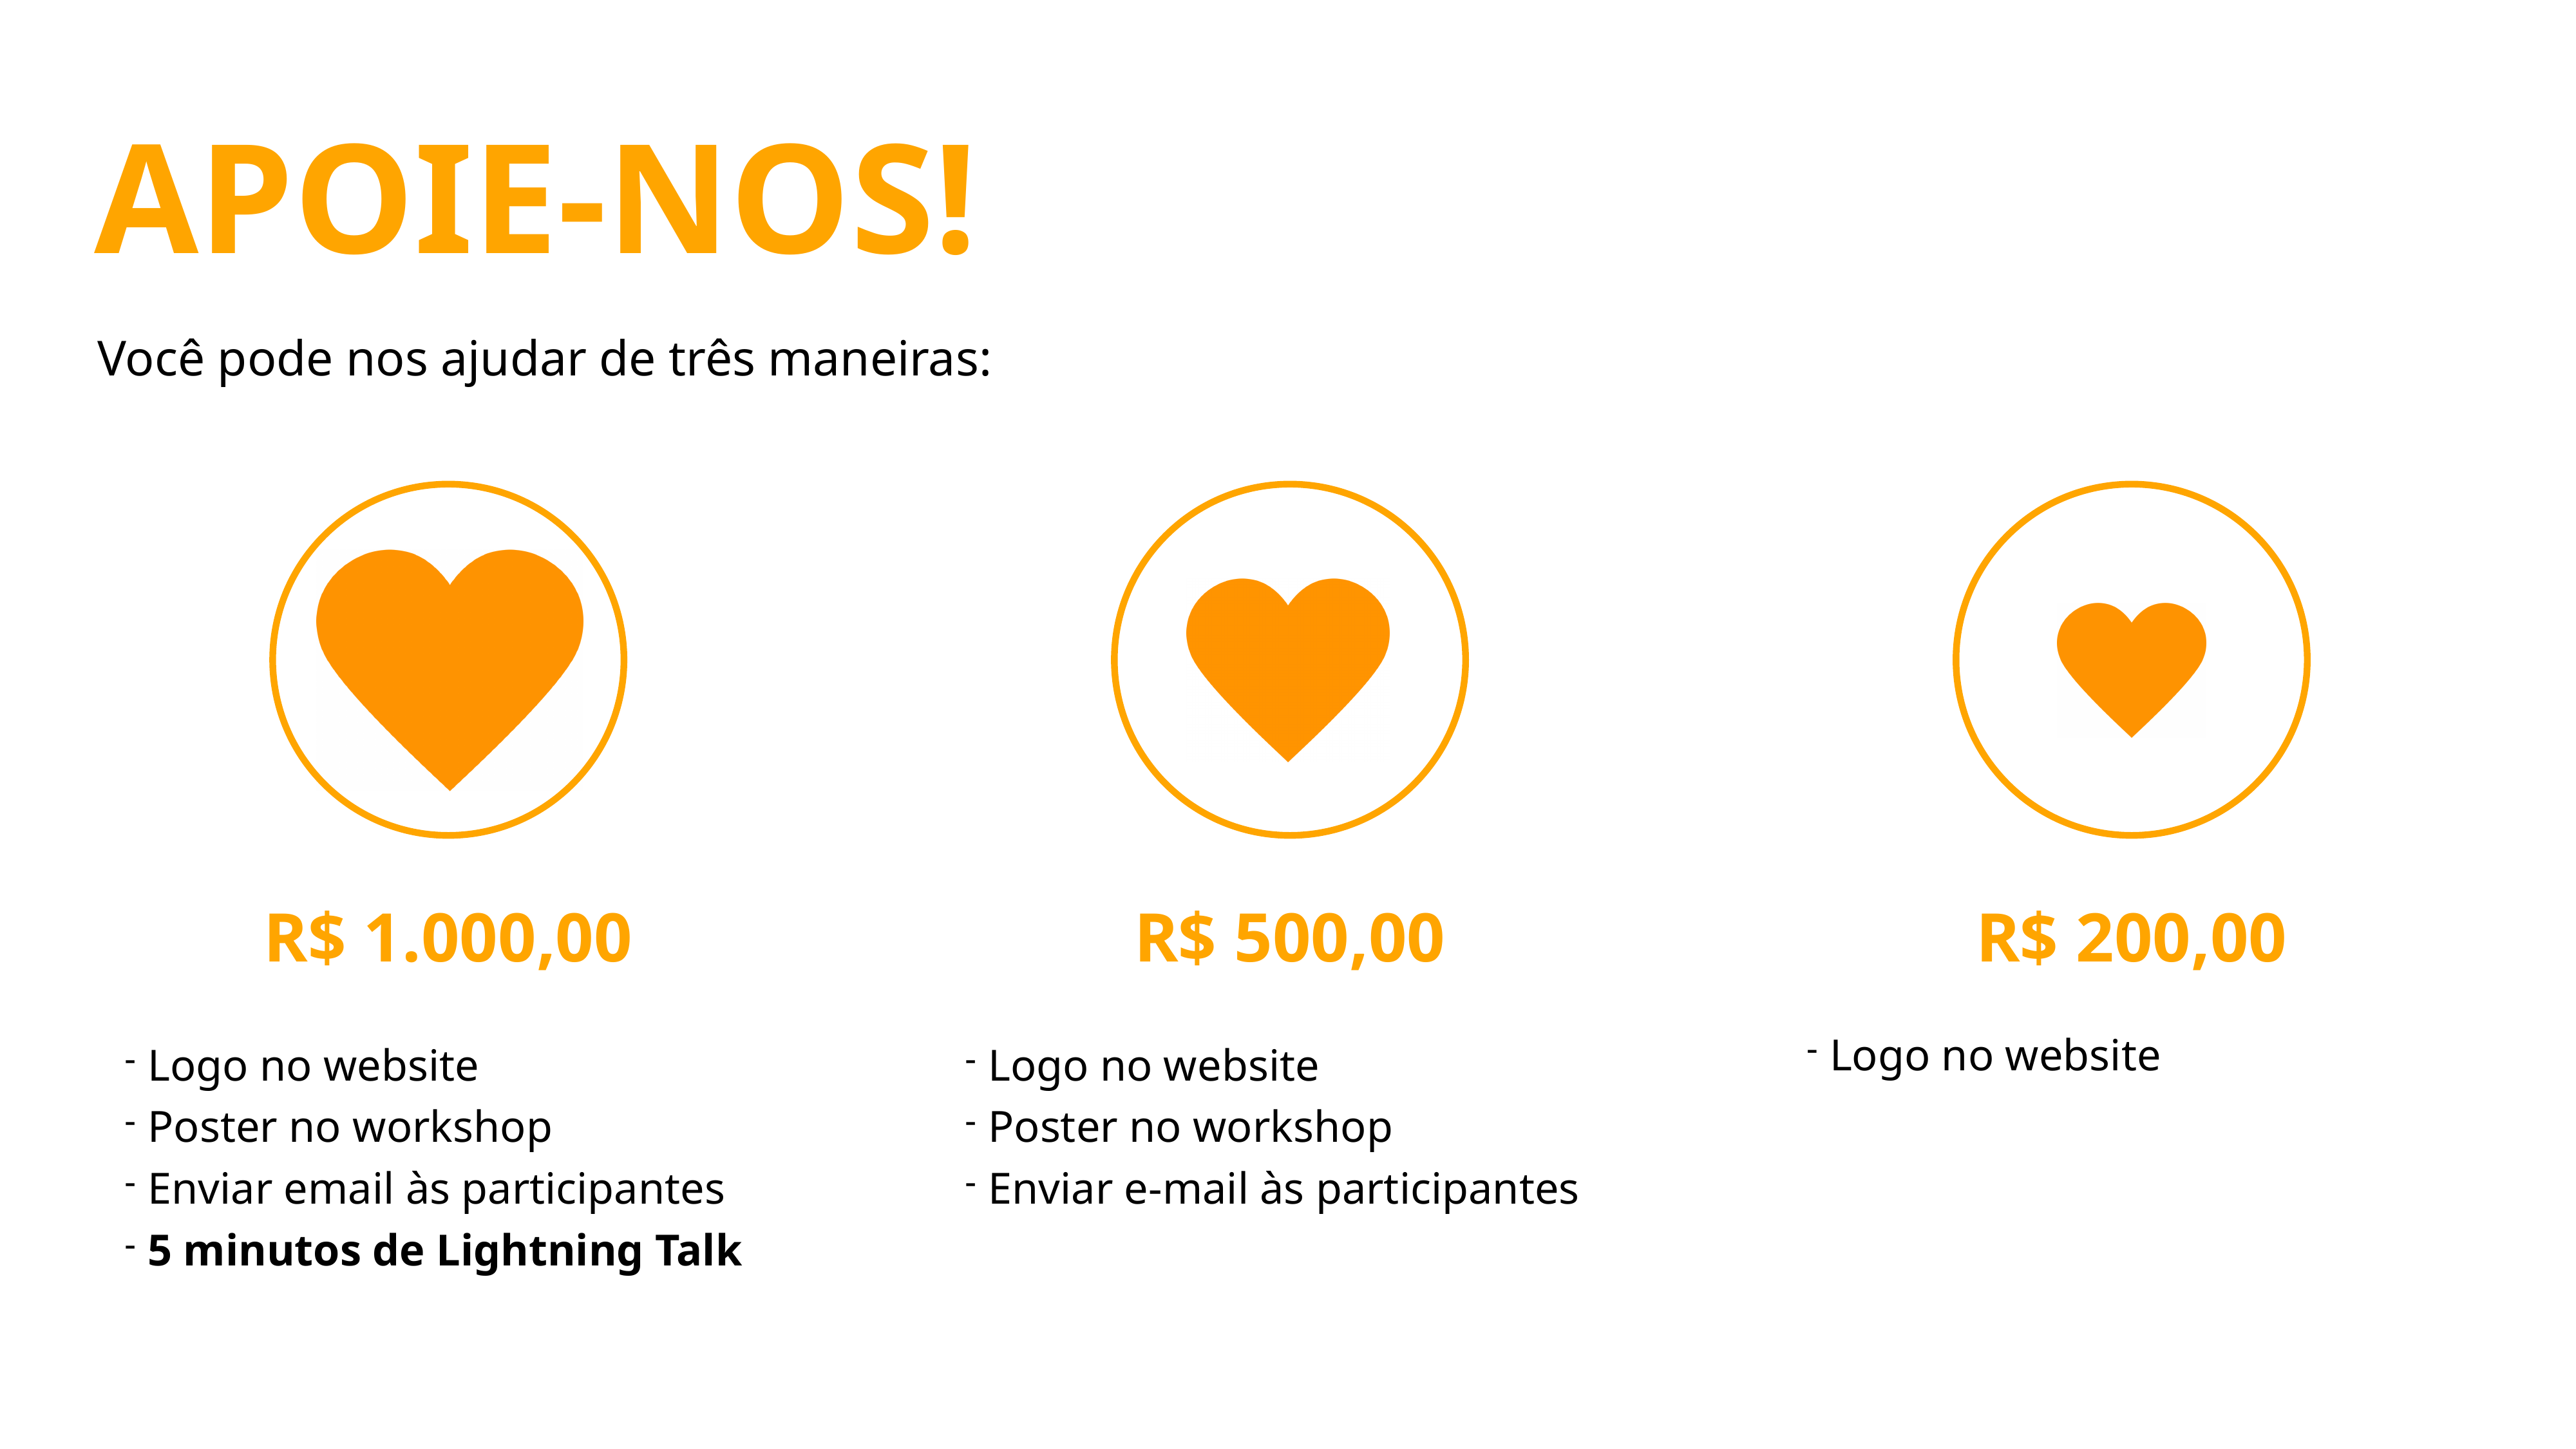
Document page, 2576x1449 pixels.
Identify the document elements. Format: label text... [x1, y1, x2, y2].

text_box Logo no website [1806, 1027, 2457, 1079]
text_box Logo no website Poster no workshop Enviar e-mail às participantes [965, 1027, 1615, 1264]
text_box Logo no website Poster no workshop Enviar email às participantes 5 minutos de Lightning Talk [124, 1027, 775, 1388]
text_box R$ 500,00 [1094, 889, 1486, 981]
picture [316, 782, 326, 791]
picture [2057, 603, 2206, 738]
picture [316, 549, 583, 791]
text_box Você pode nos ajudar de três maneiras: [91, 322, 1210, 391]
text_box R$ 1.000,00 [216, 889, 680, 981]
text_box Logo no website [1884, 1050, 1897, 1068]
text_box R$ 200,00 [1936, 889, 2327, 981]
text_box APOIE-NOS! [133, 162, 160, 208]
picture [571, 778, 583, 791]
text_box APOIE-NOS! [94, 71, 2313, 314]
picture [1186, 578, 1390, 762]
